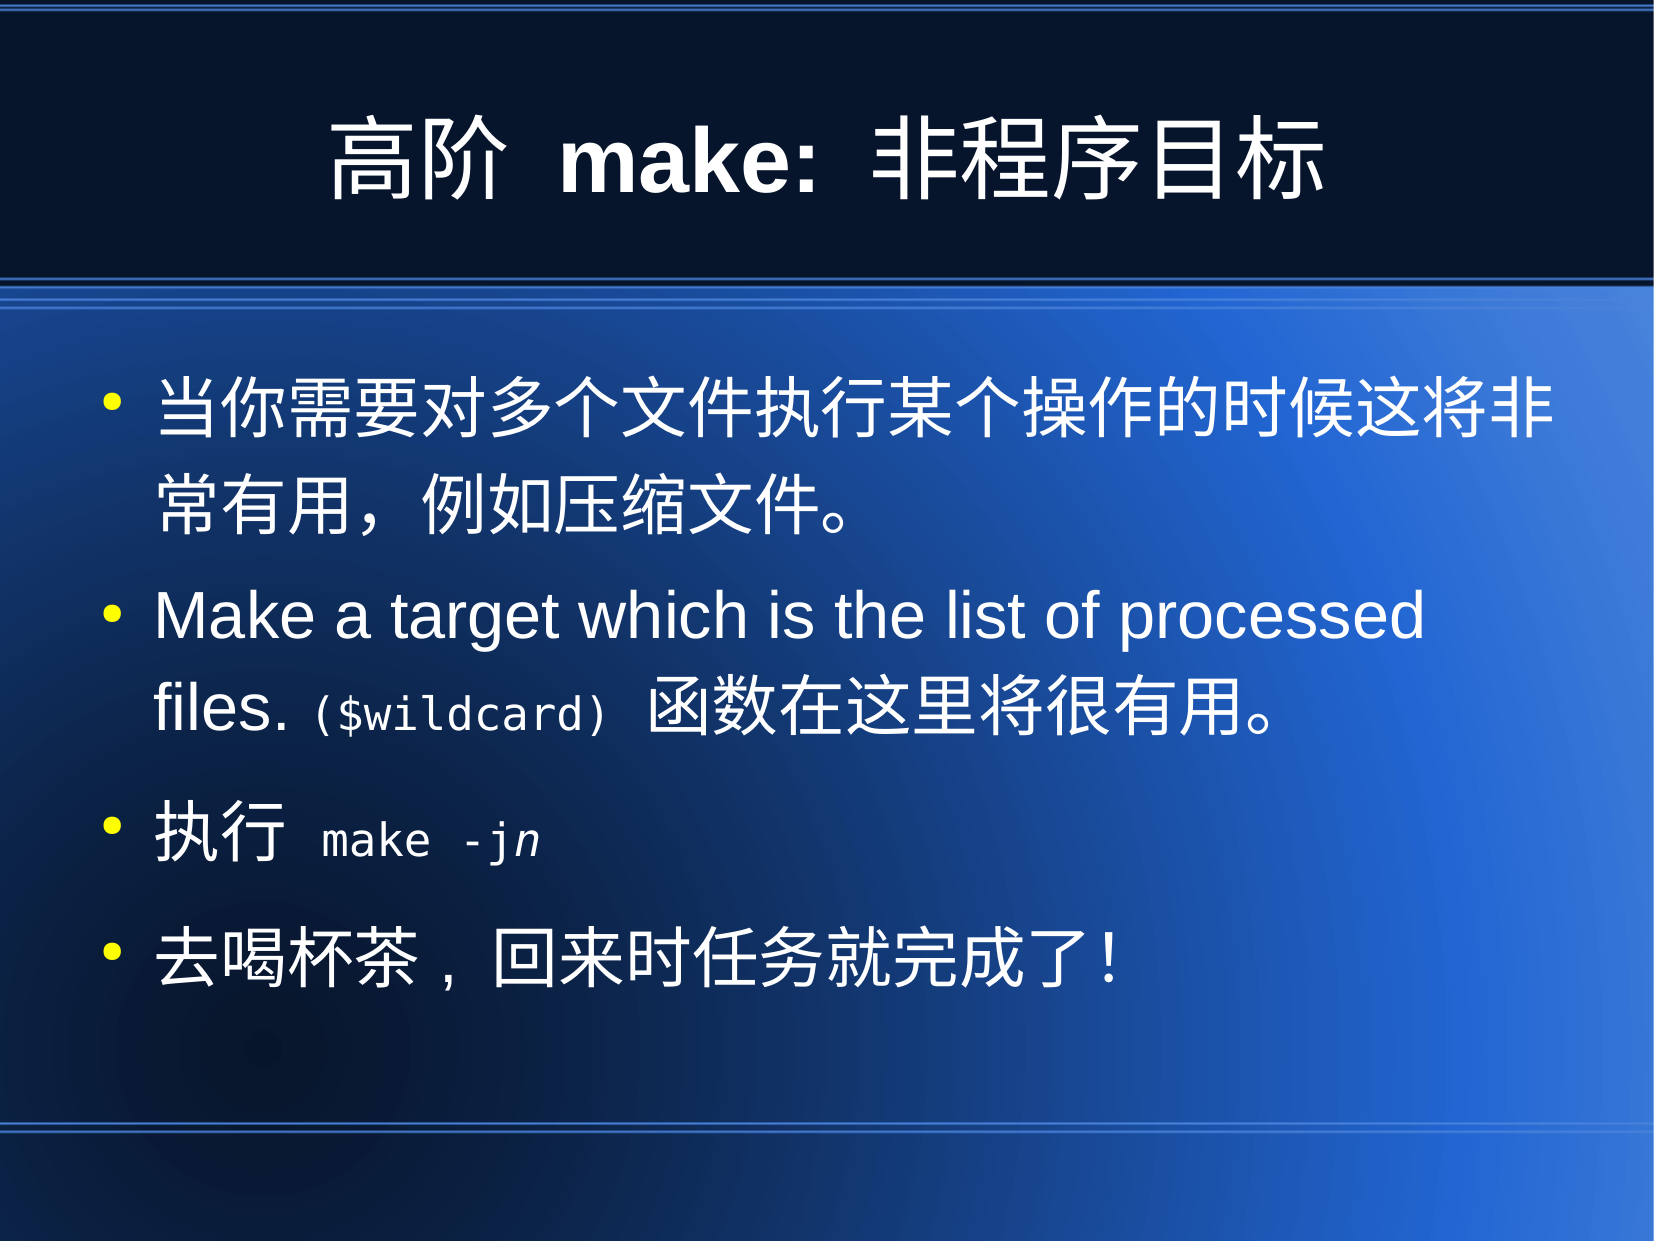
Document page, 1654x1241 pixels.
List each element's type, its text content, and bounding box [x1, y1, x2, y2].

list 当你需要对多个文件执行某个操作的时候这将非常有用，例如压缩文件。 Make a target which is the list of processed files. ($wildcard) 函数在这里将很有用。 执行 make -jn 去喝杯茶, 回来时任务就完成了！ [82, 355, 1571, 1058]
picture [0, 0, 1654, 1241]
title 高阶 make: 非程序目标 [82, 49, 1571, 257]
